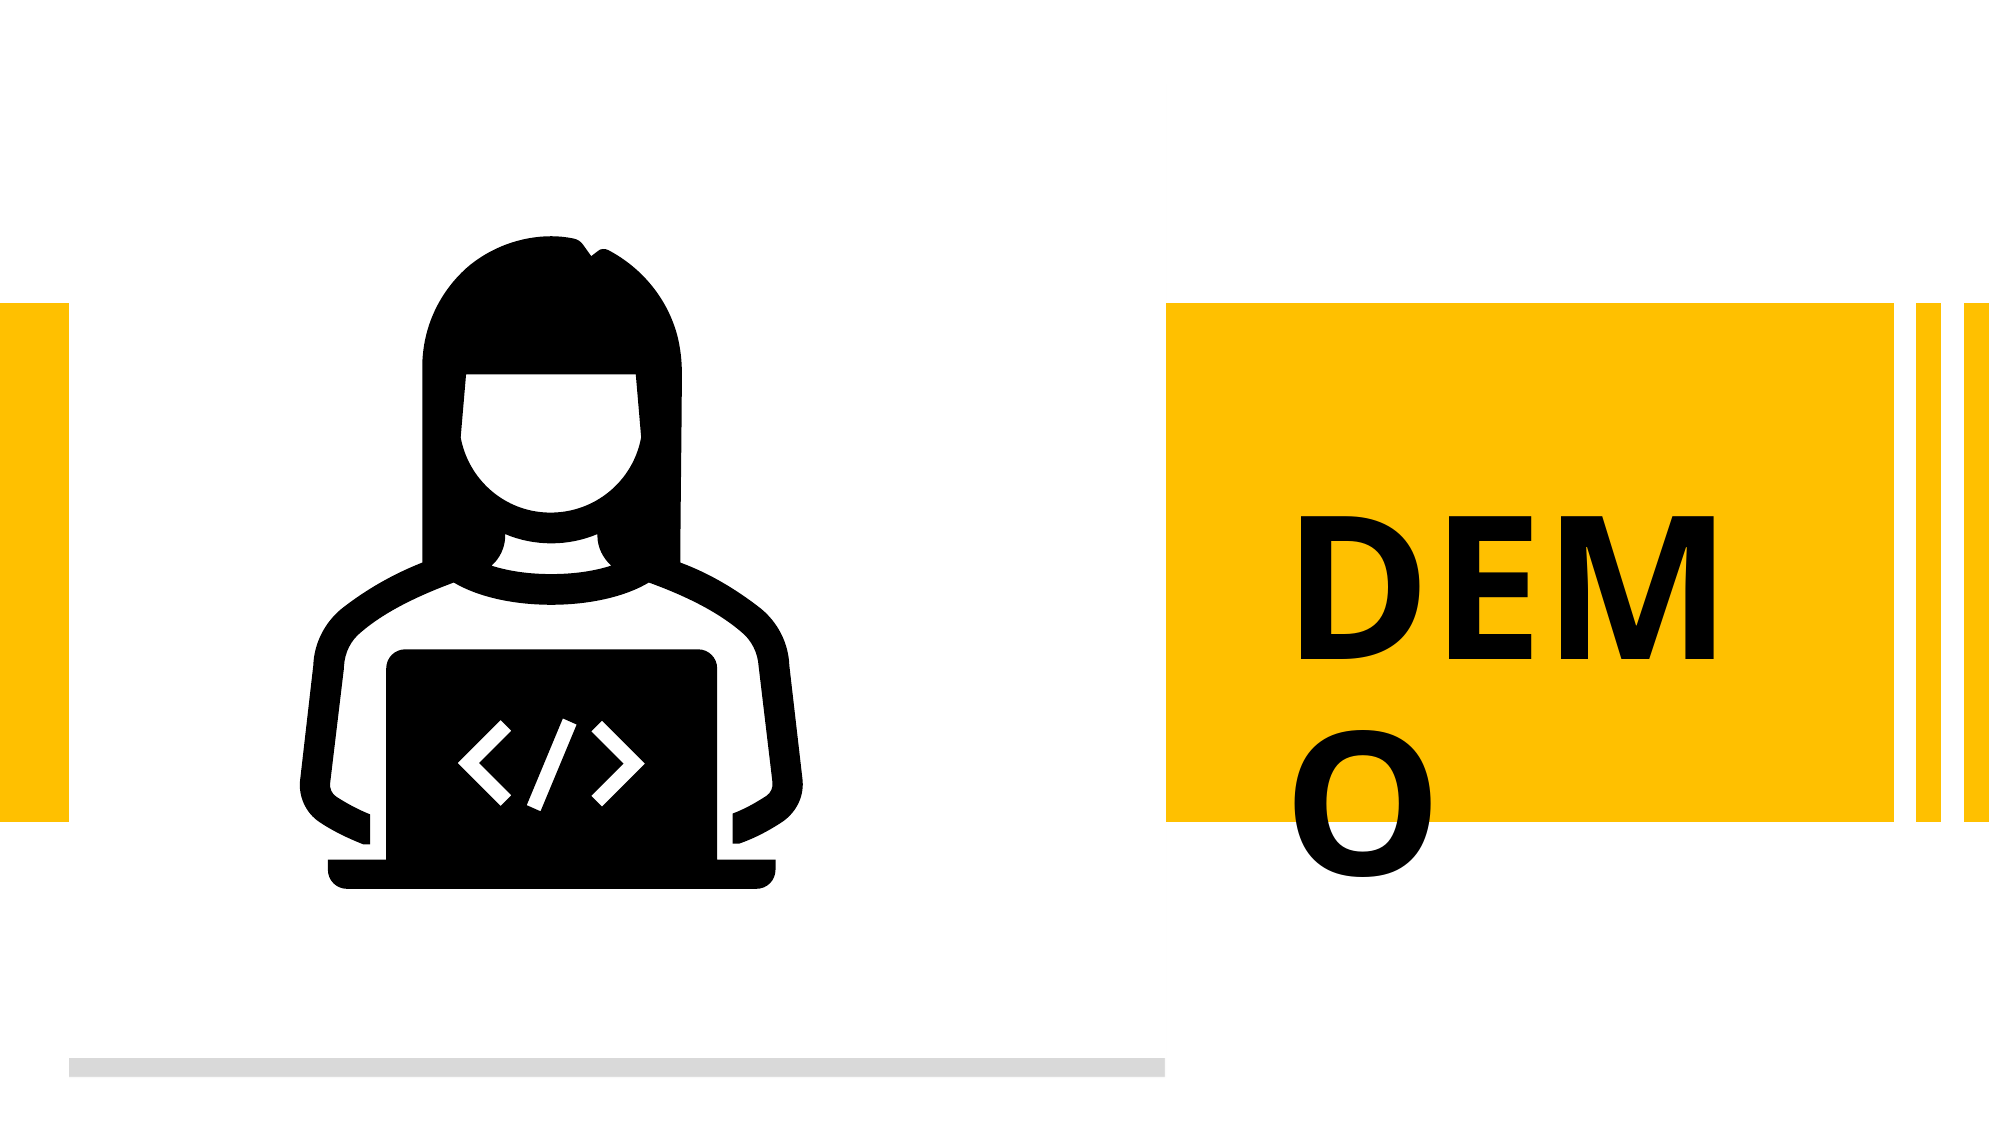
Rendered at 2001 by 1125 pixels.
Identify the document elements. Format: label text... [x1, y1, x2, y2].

picture [178, 163, 924, 909]
text_box [0, 0, 2000, 1125]
title DEMO [1268, 479, 1874, 697]
